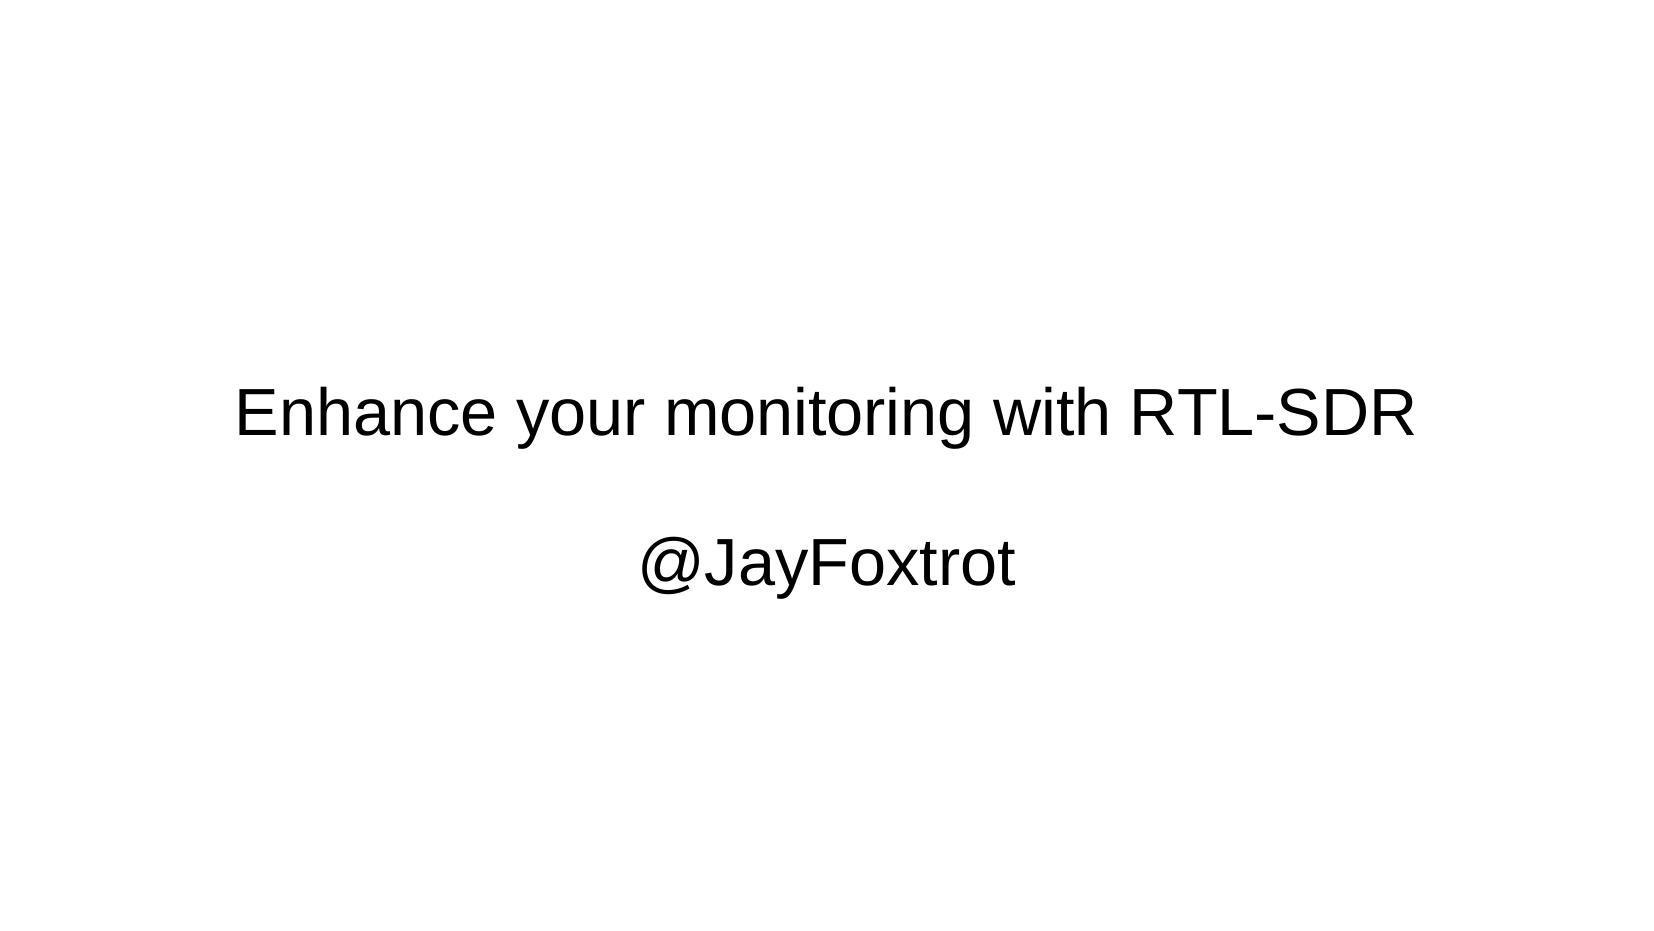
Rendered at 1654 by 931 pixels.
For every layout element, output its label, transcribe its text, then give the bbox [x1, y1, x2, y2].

subtitle Enhance your monitoring with RTL-SDR @JayFoxtrot [82, 217, 1571, 758]
